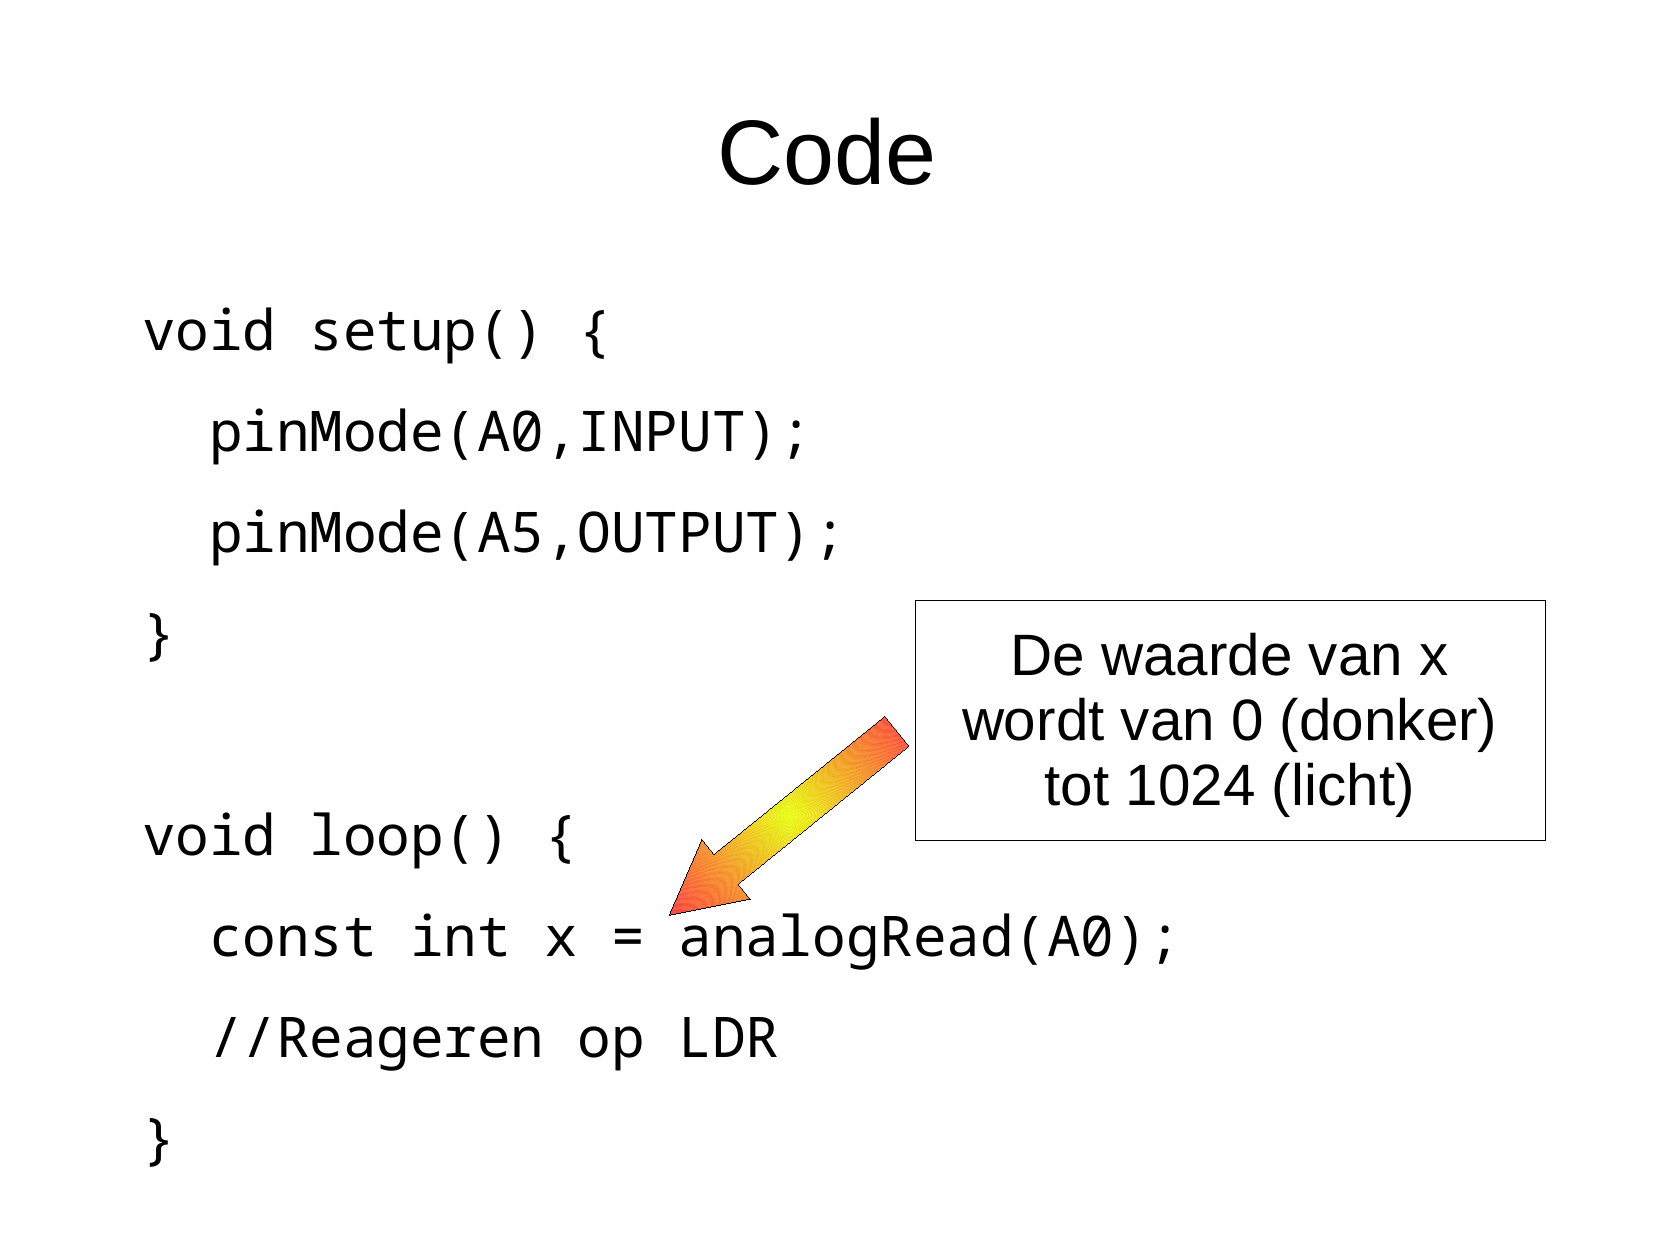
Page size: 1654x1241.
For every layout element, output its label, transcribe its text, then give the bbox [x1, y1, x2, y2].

list void setup() { pinMode(A0,INPUT); pinMode(A5,OUTPUT); } void loop() { const int x = analogRead(A0); //Reageren op LDR } [82, 290, 1571, 1186]
title Code [82, 49, 1571, 257]
text_box De waarde van x wordt van 0 (donker) tot 1024 (licht) [915, 600, 1546, 841]
text_box [669, 716, 909, 916]
